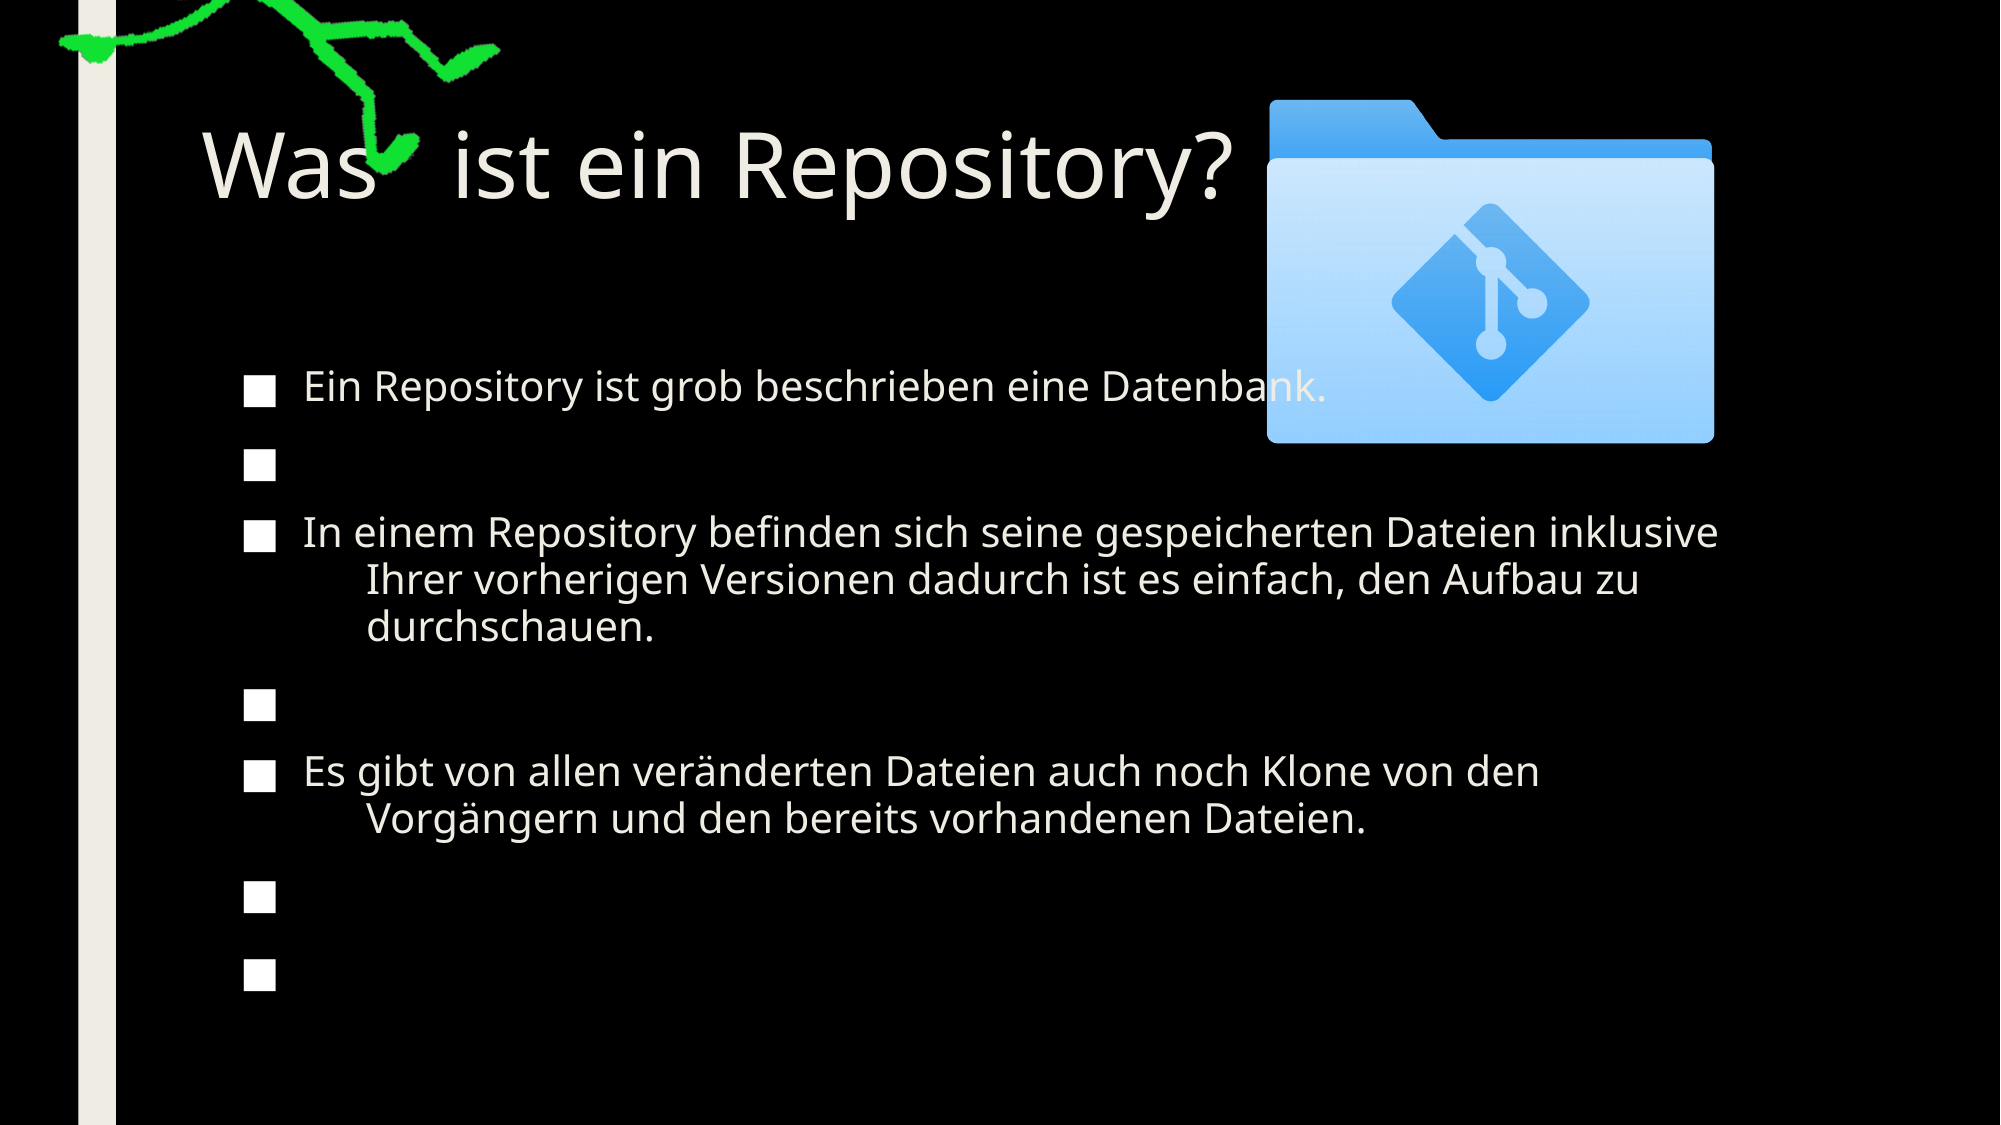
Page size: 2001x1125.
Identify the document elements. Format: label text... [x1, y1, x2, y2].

picture [0, 0, 547, 312]
title Was ist ein Repository? [186, 112, 1801, 357]
picture [1247, 28, 1734, 112]
list Ein Repository ist grob beschrieben eine Datenbank. In einem Repository befinden sich seine gespeicherten Dateien inklusive Ihrer vorherigen Versionen dadurch ist es einfach, den Aufbau zu durchschauen. Es gibt von allen veränderten Dateien auch noch Klone von den Vorgängern und den bereits vorhandenen Dateien. [225, 356, 1801, 944]
